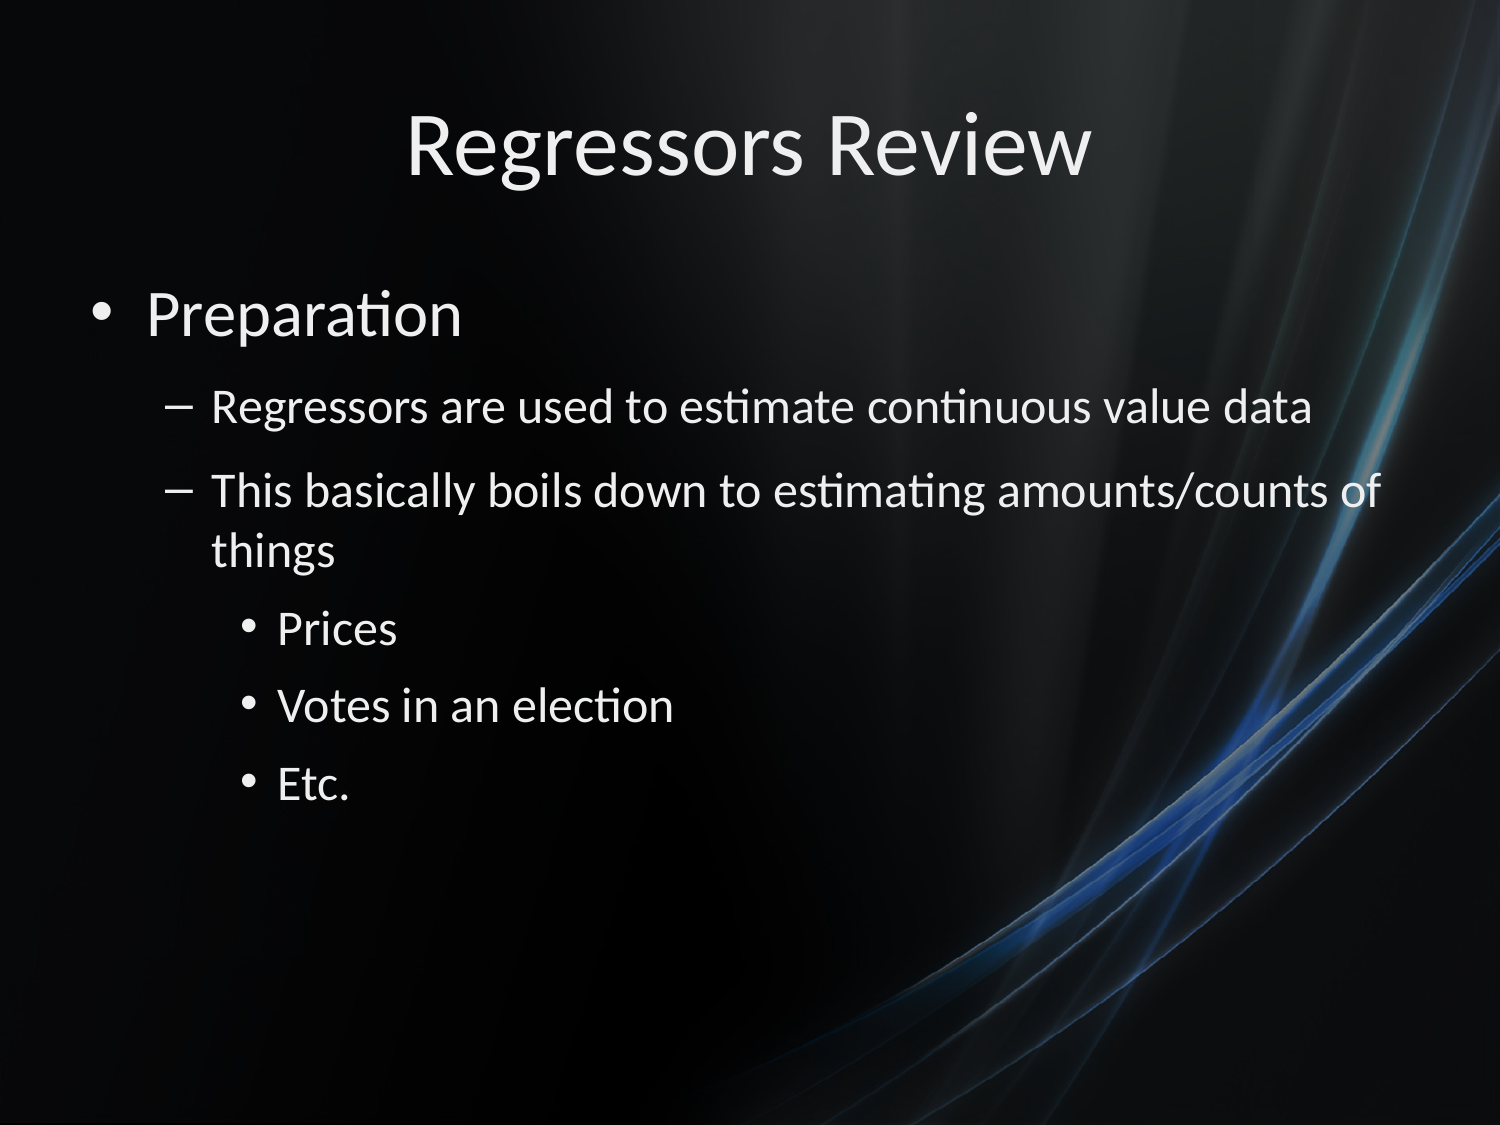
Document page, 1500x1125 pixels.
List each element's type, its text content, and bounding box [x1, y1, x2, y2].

title Regressors Review [75, 45, 1425, 233]
picture [0, 0, 1500, 1125]
list Preparation Regressors are used to estimate continuous value data This basically boils down to estimating amounts/counts of things Prices Votes in an election Etc. [75, 262, 1425, 1005]
